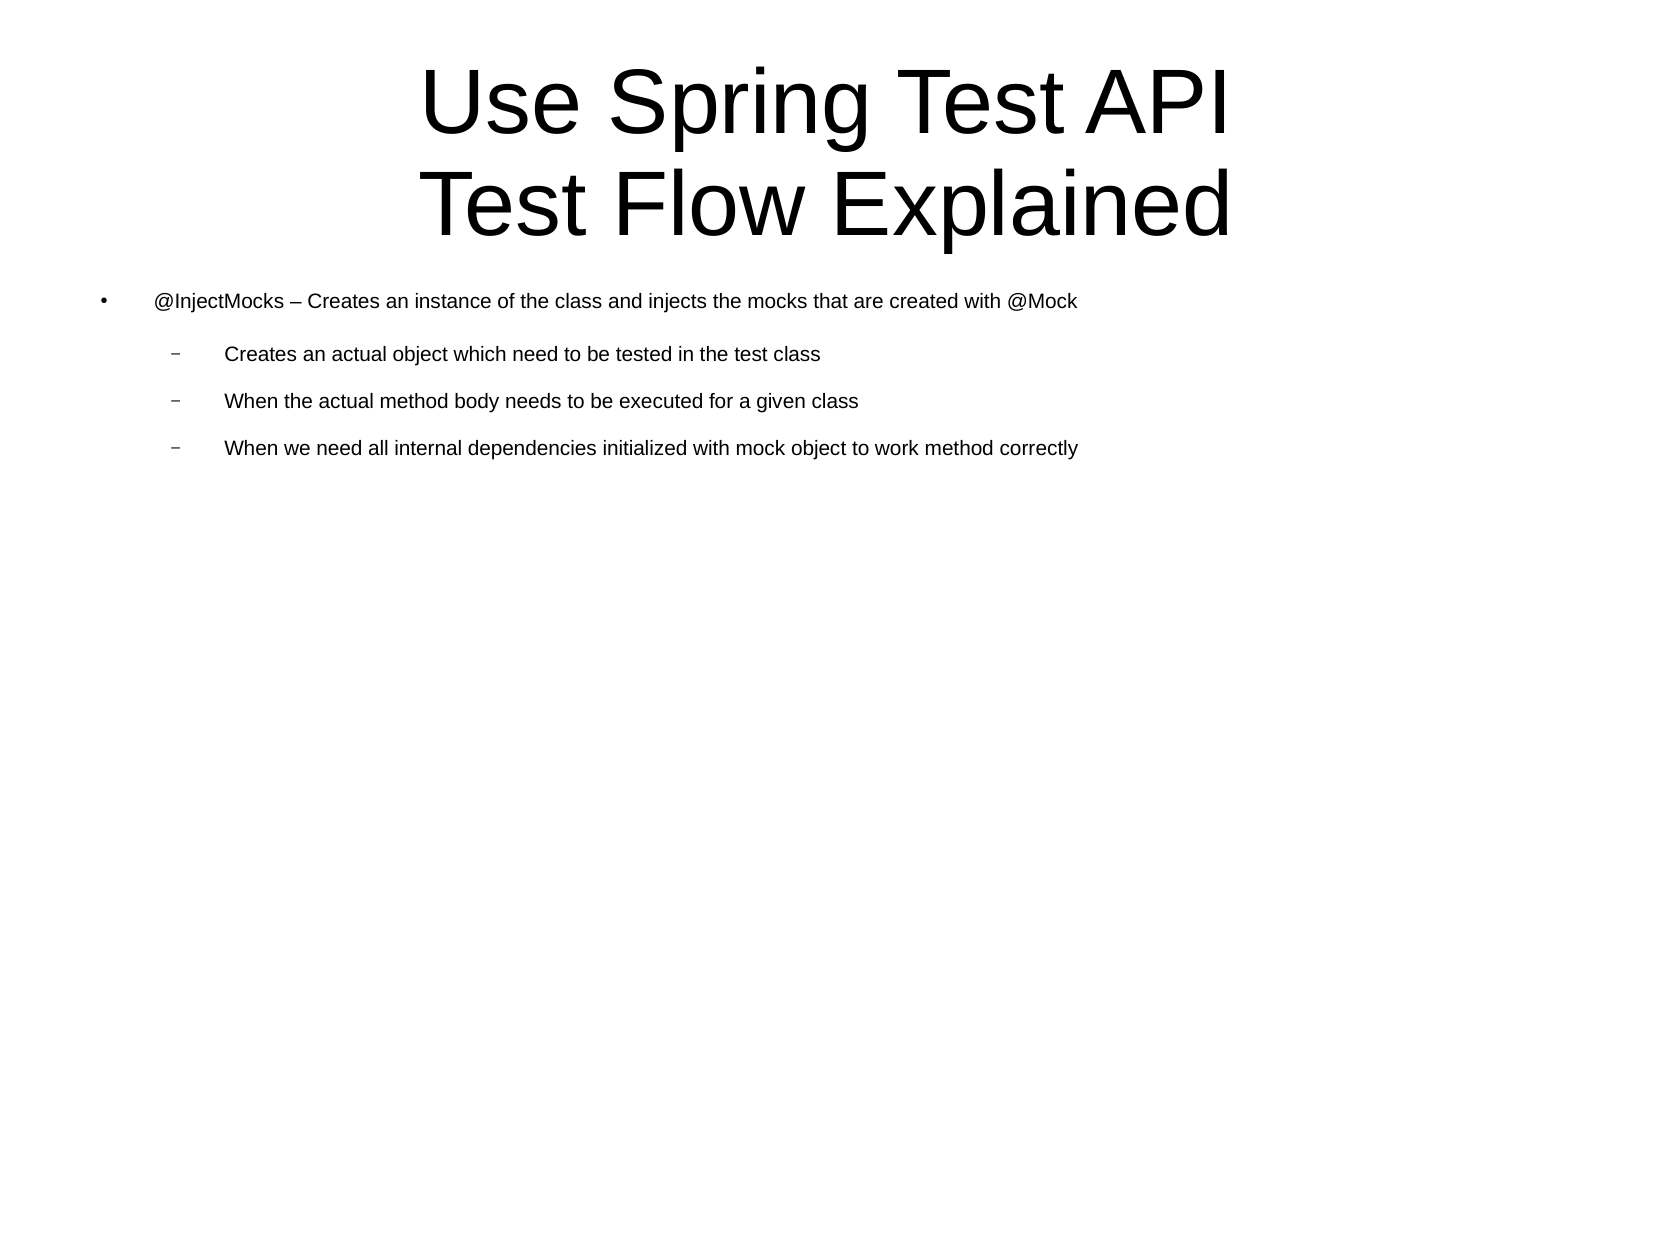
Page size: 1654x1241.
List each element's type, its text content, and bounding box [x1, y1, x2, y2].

list @InjectMocks – Creates an instance of the class and injects the mocks that are created with @Mock Creates an actual object which need to be tested in the test class When the actual method body needs to be executed for a given class When we need all internal dependencies initialized with mock object to work method correctly [82, 290, 1636, 1216]
title Use Spring Test API Test Flow Explained [82, 49, 1571, 257]
